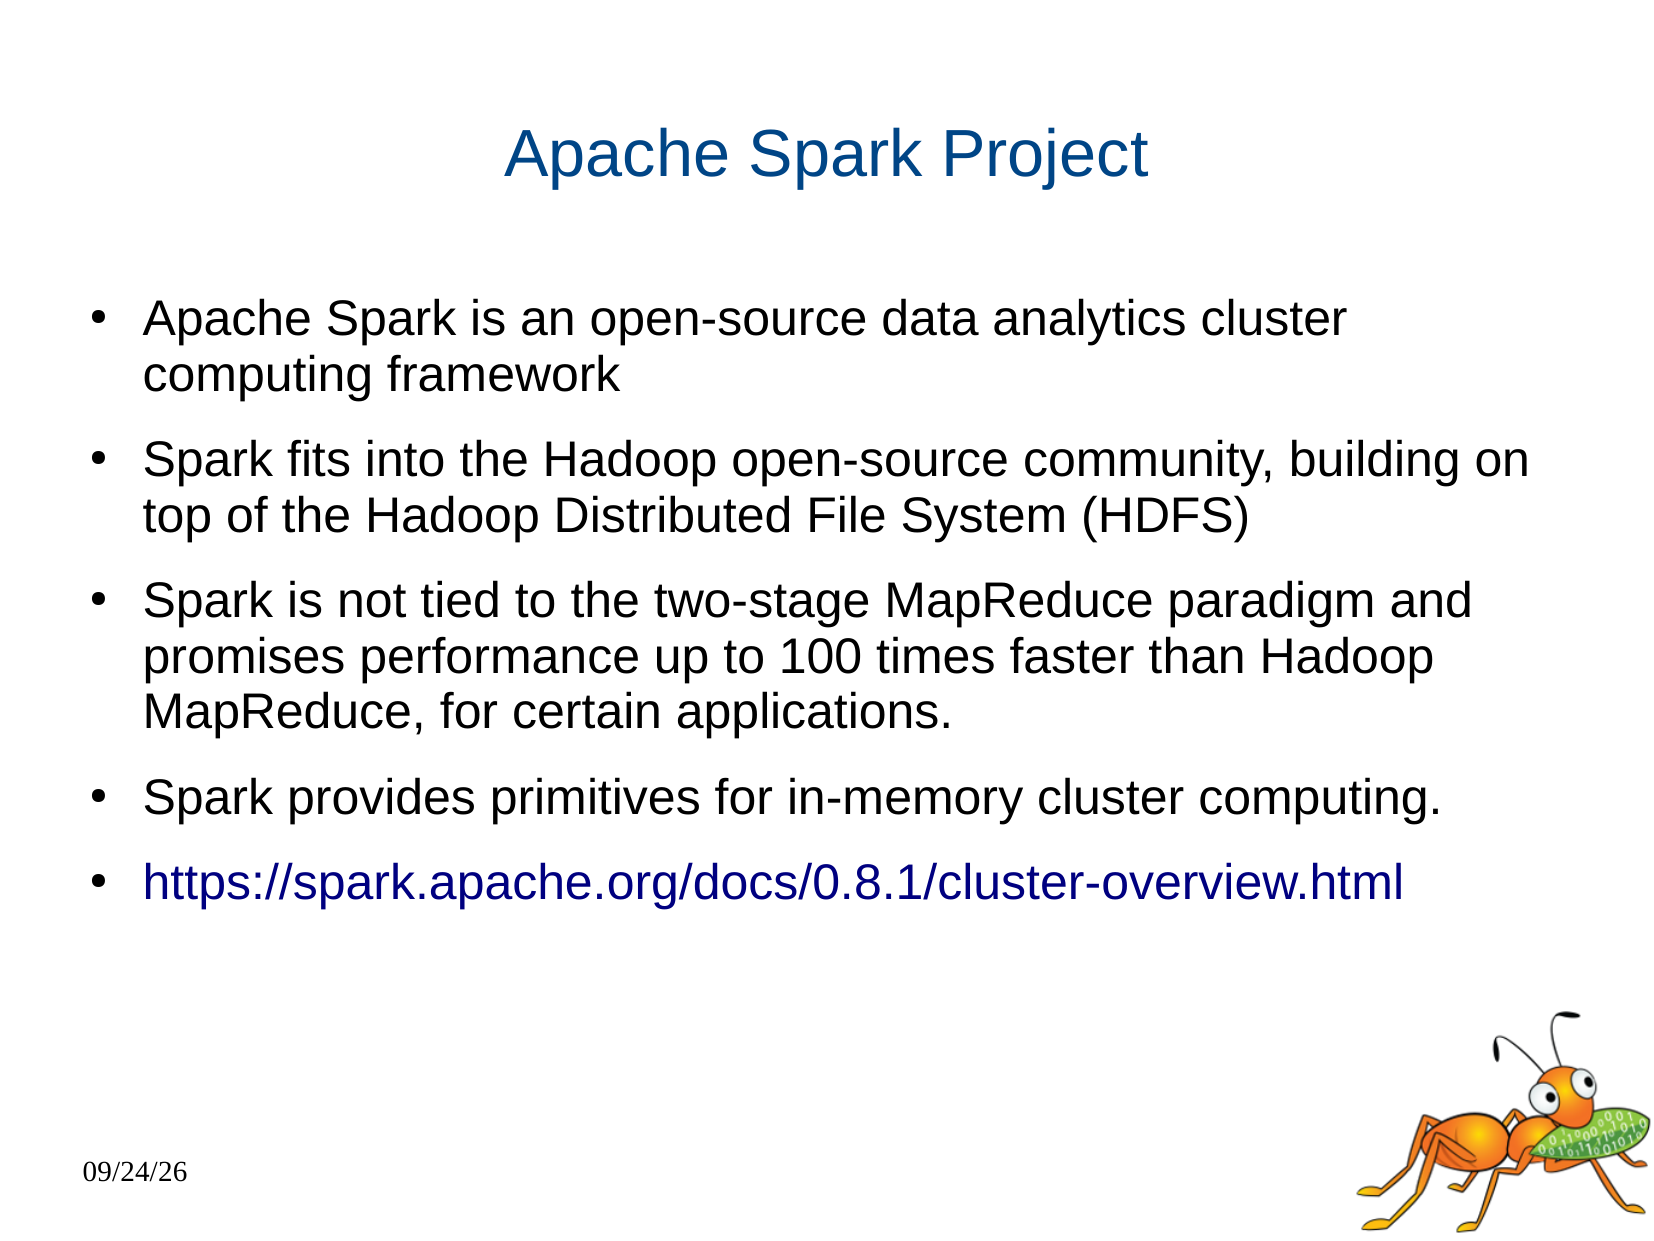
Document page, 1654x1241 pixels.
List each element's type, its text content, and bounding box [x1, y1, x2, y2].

picture [1353, 1009, 1654, 1235]
title Apache Spark Project [82, 49, 1571, 257]
list Apache Spark is an open-source data analytics cluster computing framework Spark fits into the Hadoop open-source community, building on top of the Hadoop Distributed File System (HDFS) Spark is not tied to the two-stage MapReduce paradigm and promises performance up to 100 times faster than Hadoop MapReduce, for certain applications. Spark provides primitives for in-memory cluster computing. https://spark.apache.org/docs/0.8.1/cluster-overview.html [71, 290, 1561, 1010]
